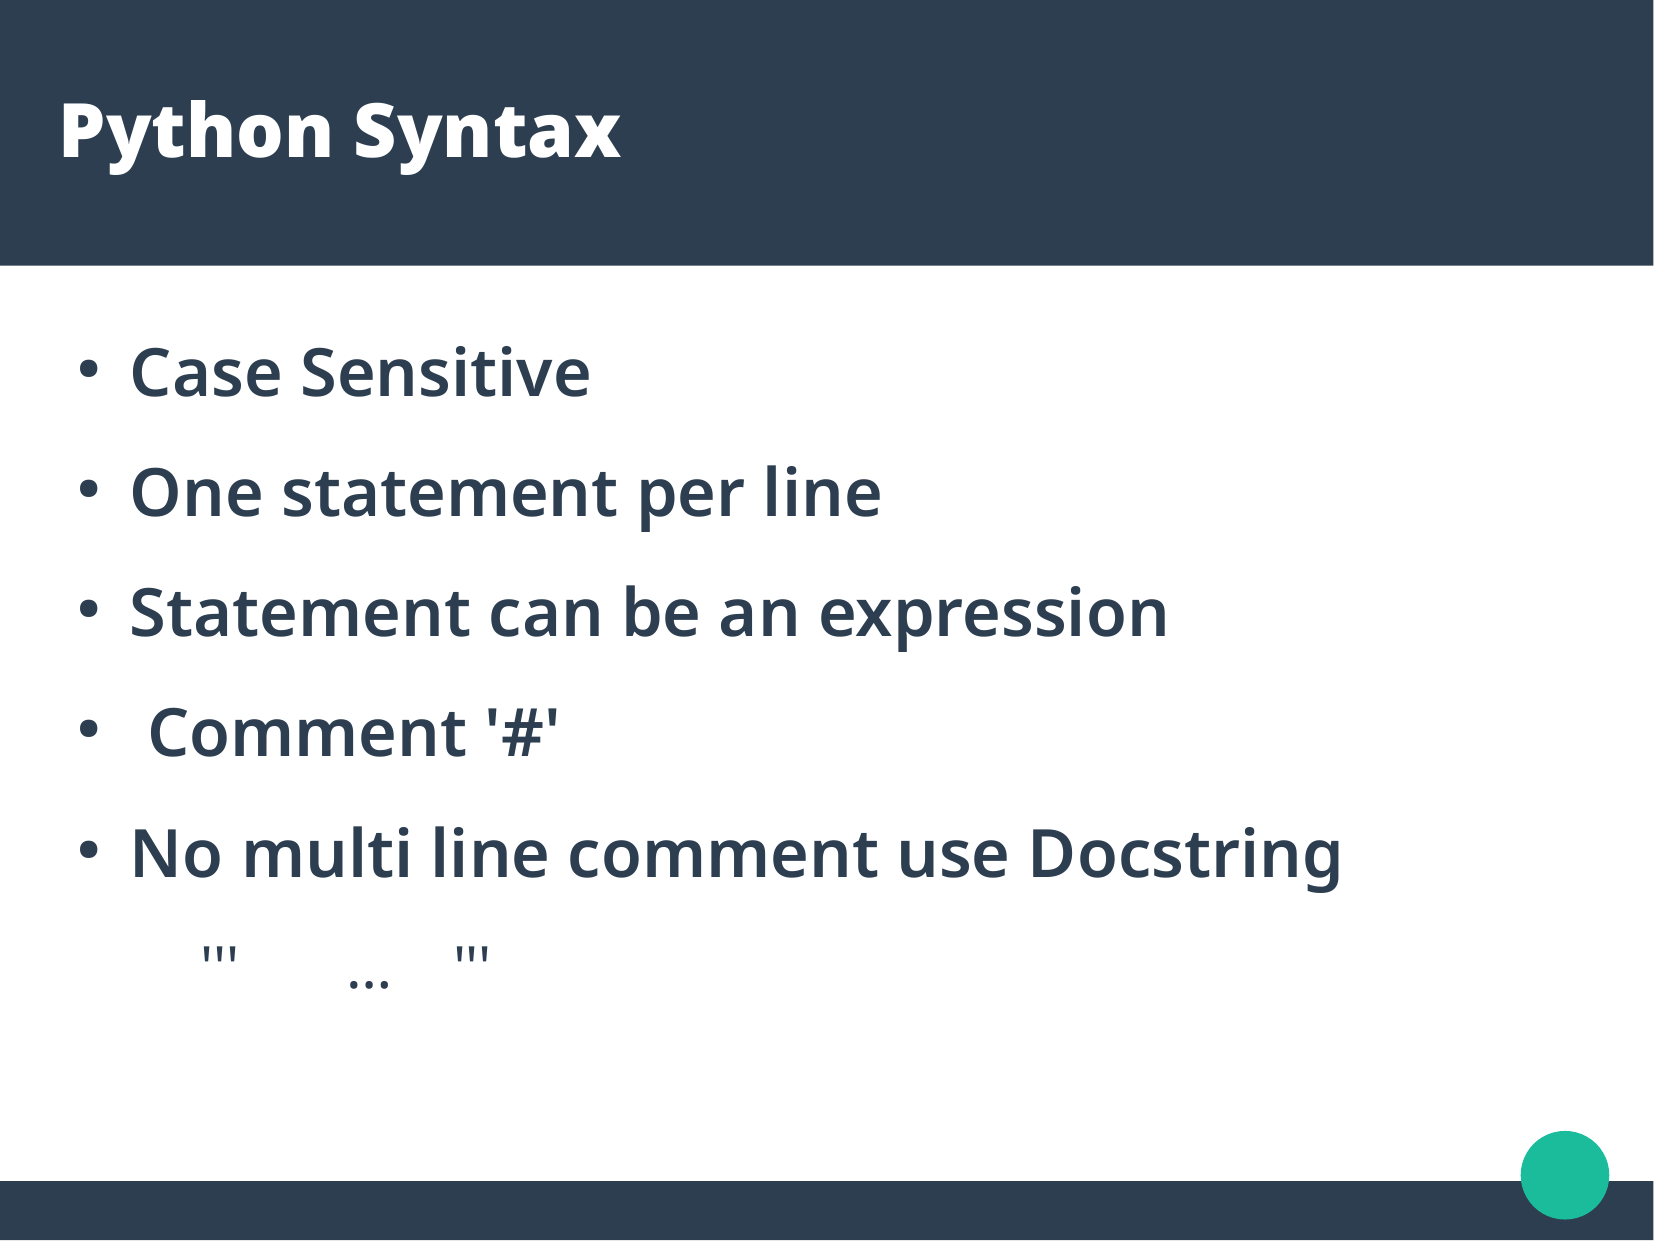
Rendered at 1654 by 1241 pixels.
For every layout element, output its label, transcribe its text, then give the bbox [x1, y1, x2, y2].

list Case Sensitive One statement per line Statement can be an expression Comment '#' No multi line comment use Docstring ''' … ''' [59, 324, 1595, 1152]
title Python Syntax [59, 49, 1595, 207]
